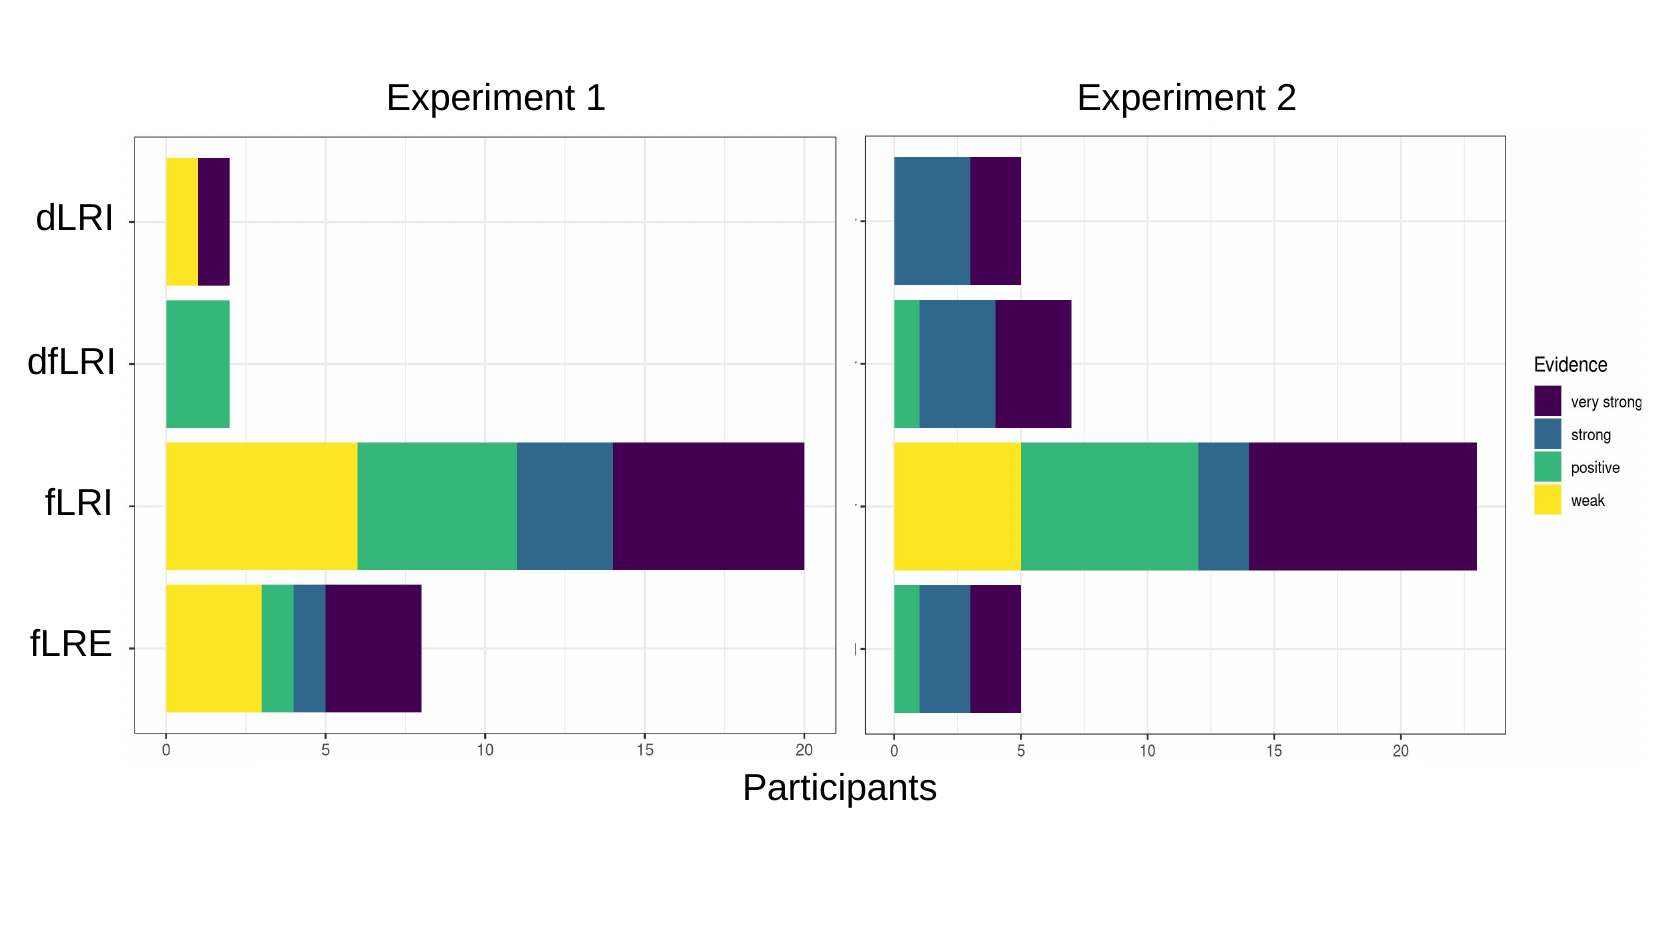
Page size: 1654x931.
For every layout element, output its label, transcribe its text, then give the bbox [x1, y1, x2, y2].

text_box Experiment 2 [1062, 68, 1314, 210]
text_box dLRI [20, 189, 126, 288]
picture [126, 126, 1642, 766]
text_box dfLRI [12, 333, 126, 433]
text_box Participants [255, 758, 1426, 858]
text_box fLRE [15, 615, 126, 715]
text_box Experiment 1 [371, 68, 624, 126]
text_box fLRI [30, 474, 126, 574]
